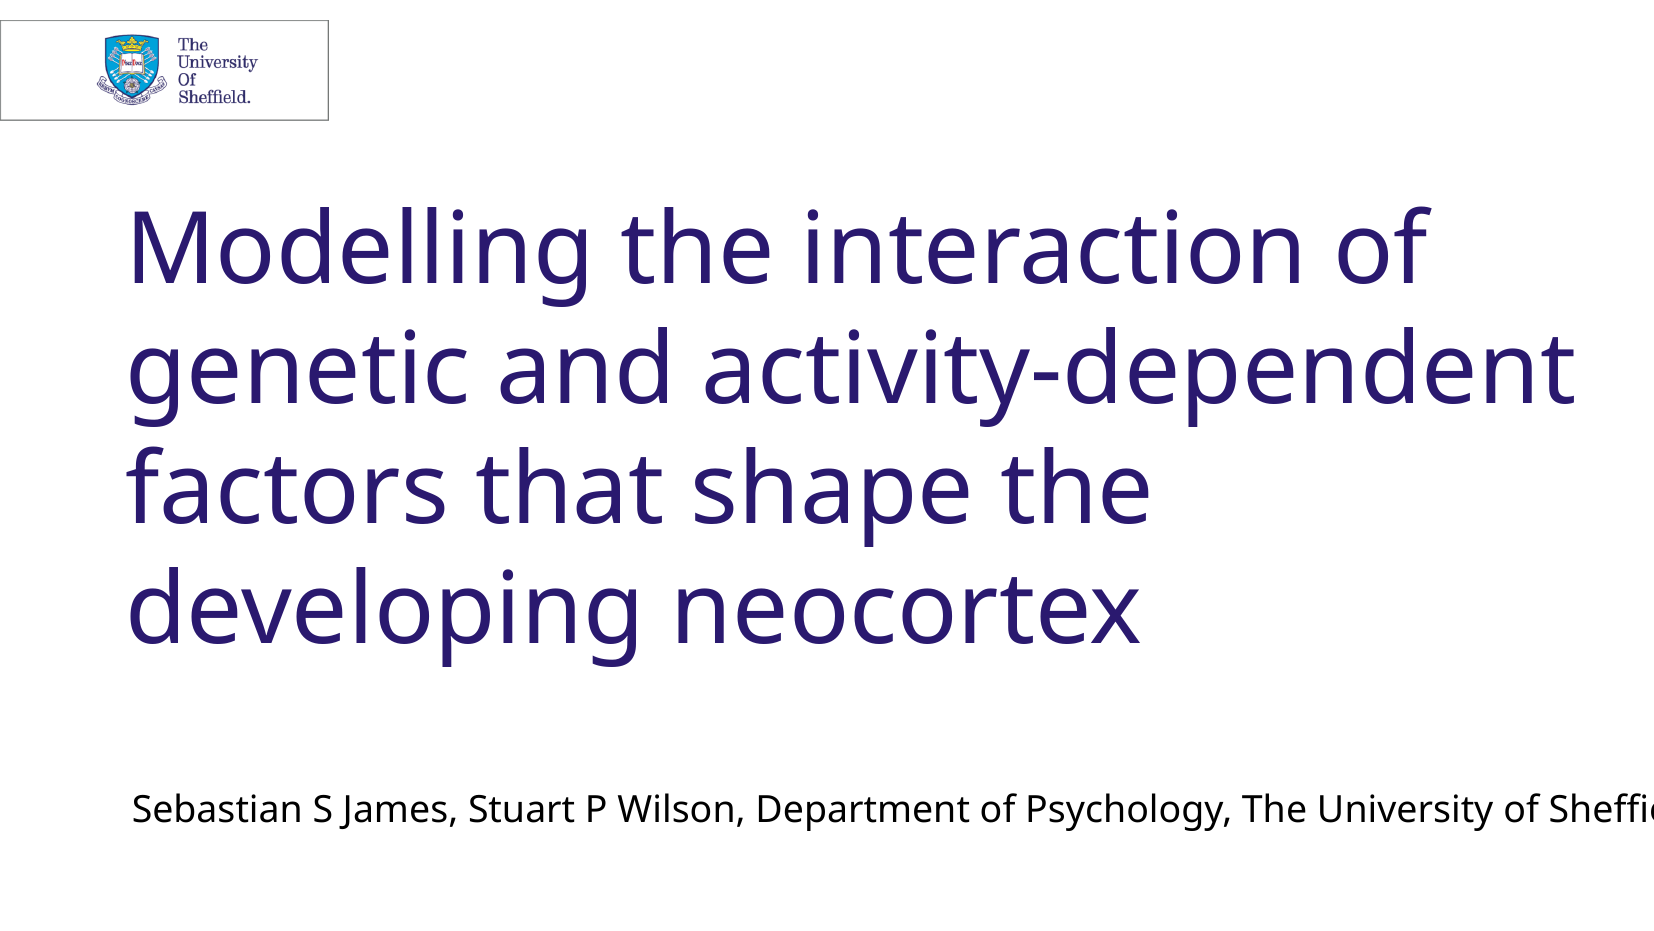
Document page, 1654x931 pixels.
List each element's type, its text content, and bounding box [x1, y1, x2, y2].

picture [0, 20, 329, 121]
title Modelling the interaction of genetic and activity-dependent factors that shape the developing neocortex [110, 299, 1599, 548]
text_box Sebastian S James, Stuart P Wilson, Department of Psychology, The University of Sheffield [117, 775, 1631, 828]
